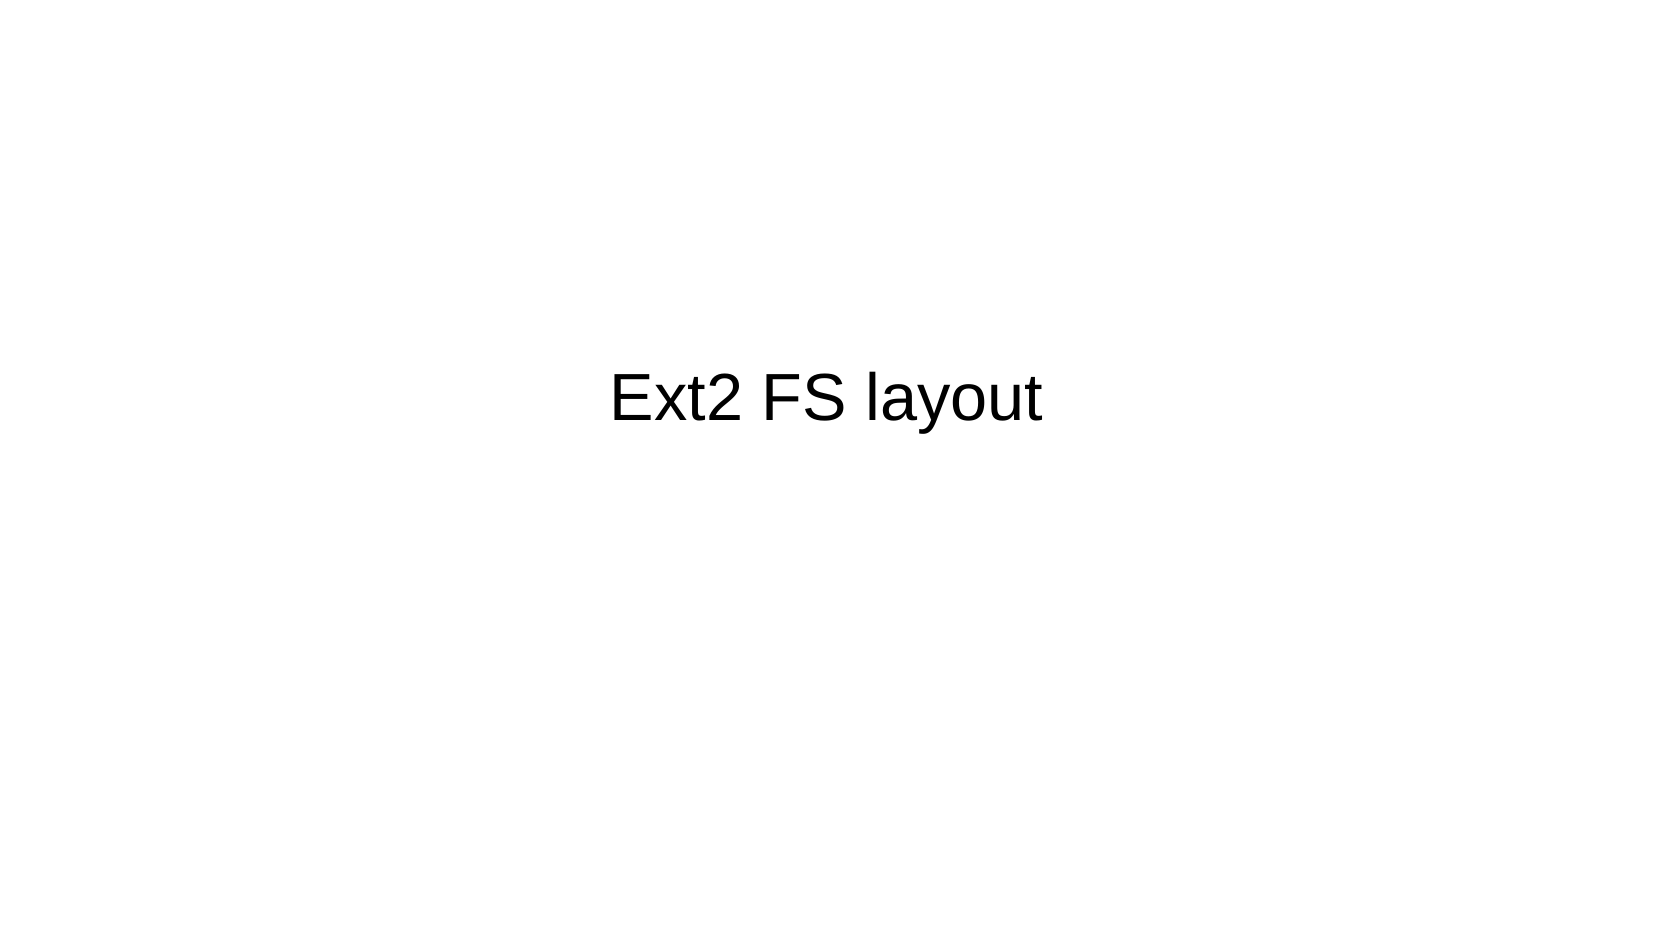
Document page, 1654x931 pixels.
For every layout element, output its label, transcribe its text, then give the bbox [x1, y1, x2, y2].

text_box Ext2 FS layout [82, 37, 1571, 757]
